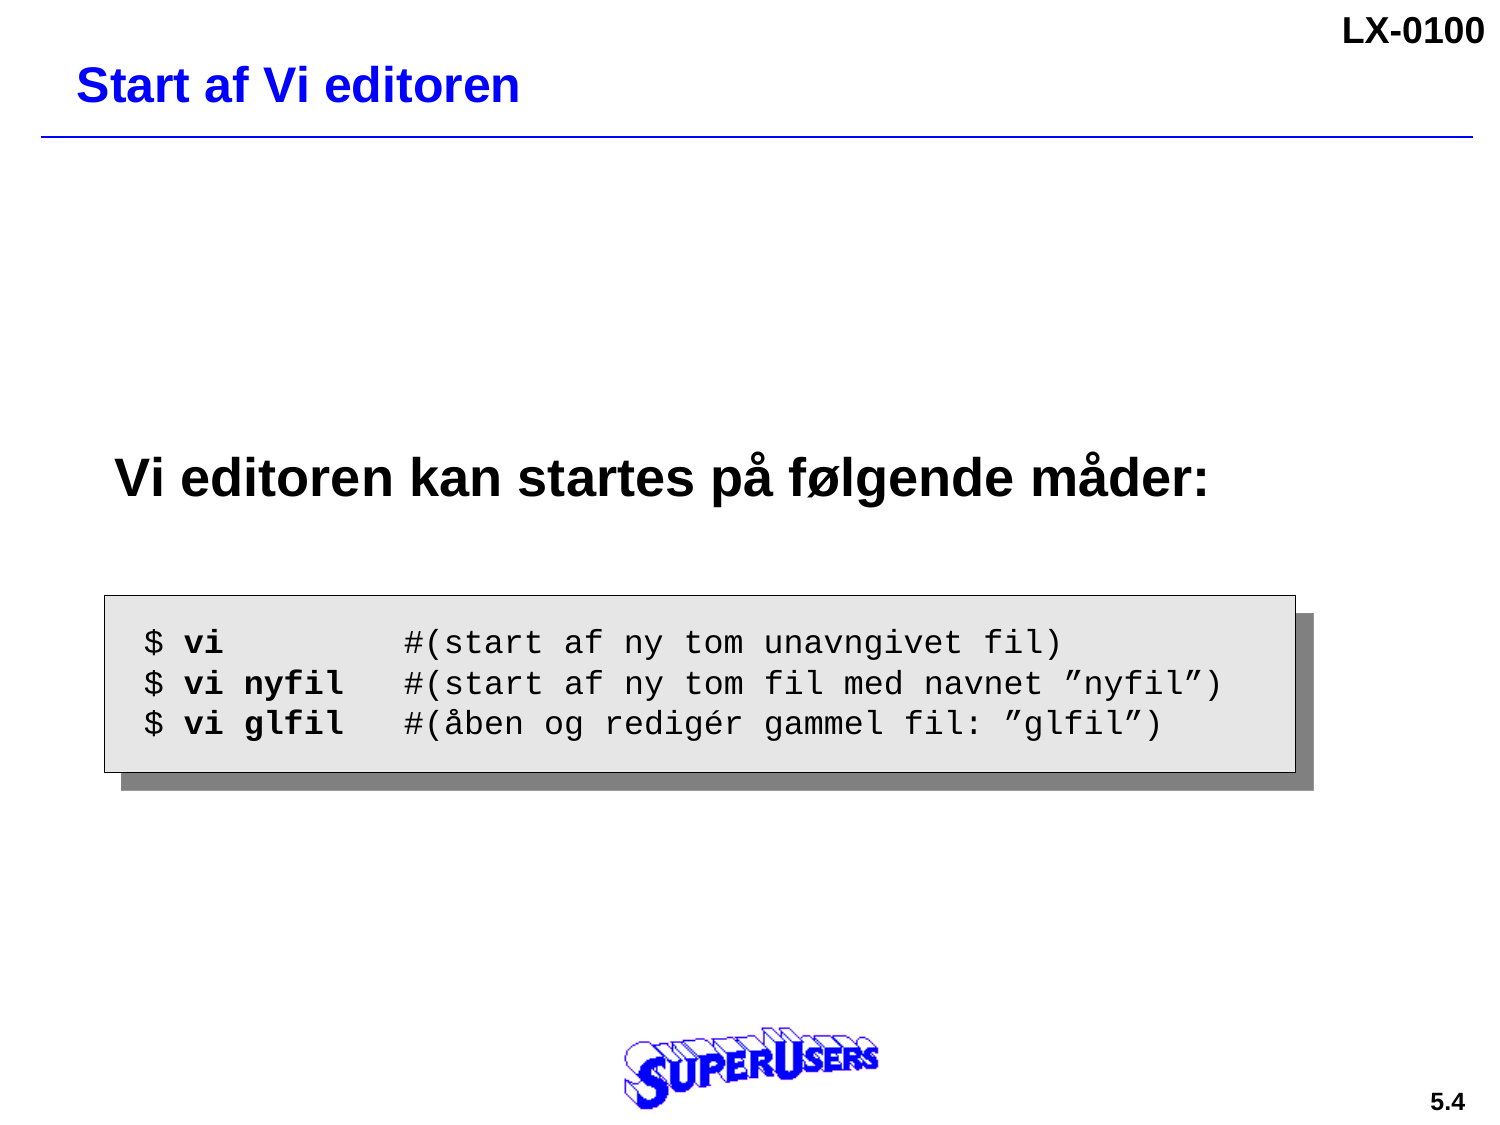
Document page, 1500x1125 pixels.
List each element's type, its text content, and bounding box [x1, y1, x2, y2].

picture [620, 1023, 880, 1111]
title Start af Vi editoren [76, 39, 1424, 126]
list Vi editoren kan startes på følgende måder: [100, 442, 1430, 579]
text_box $ vi #(start af ny tom unavngivet fil) $ vi nyfil #(start af ny tom fil med navnet ”nyfil”) $ vi glfil #(åben og redigér gammel fil: ”glfil”) [104, 595, 1296, 773]
